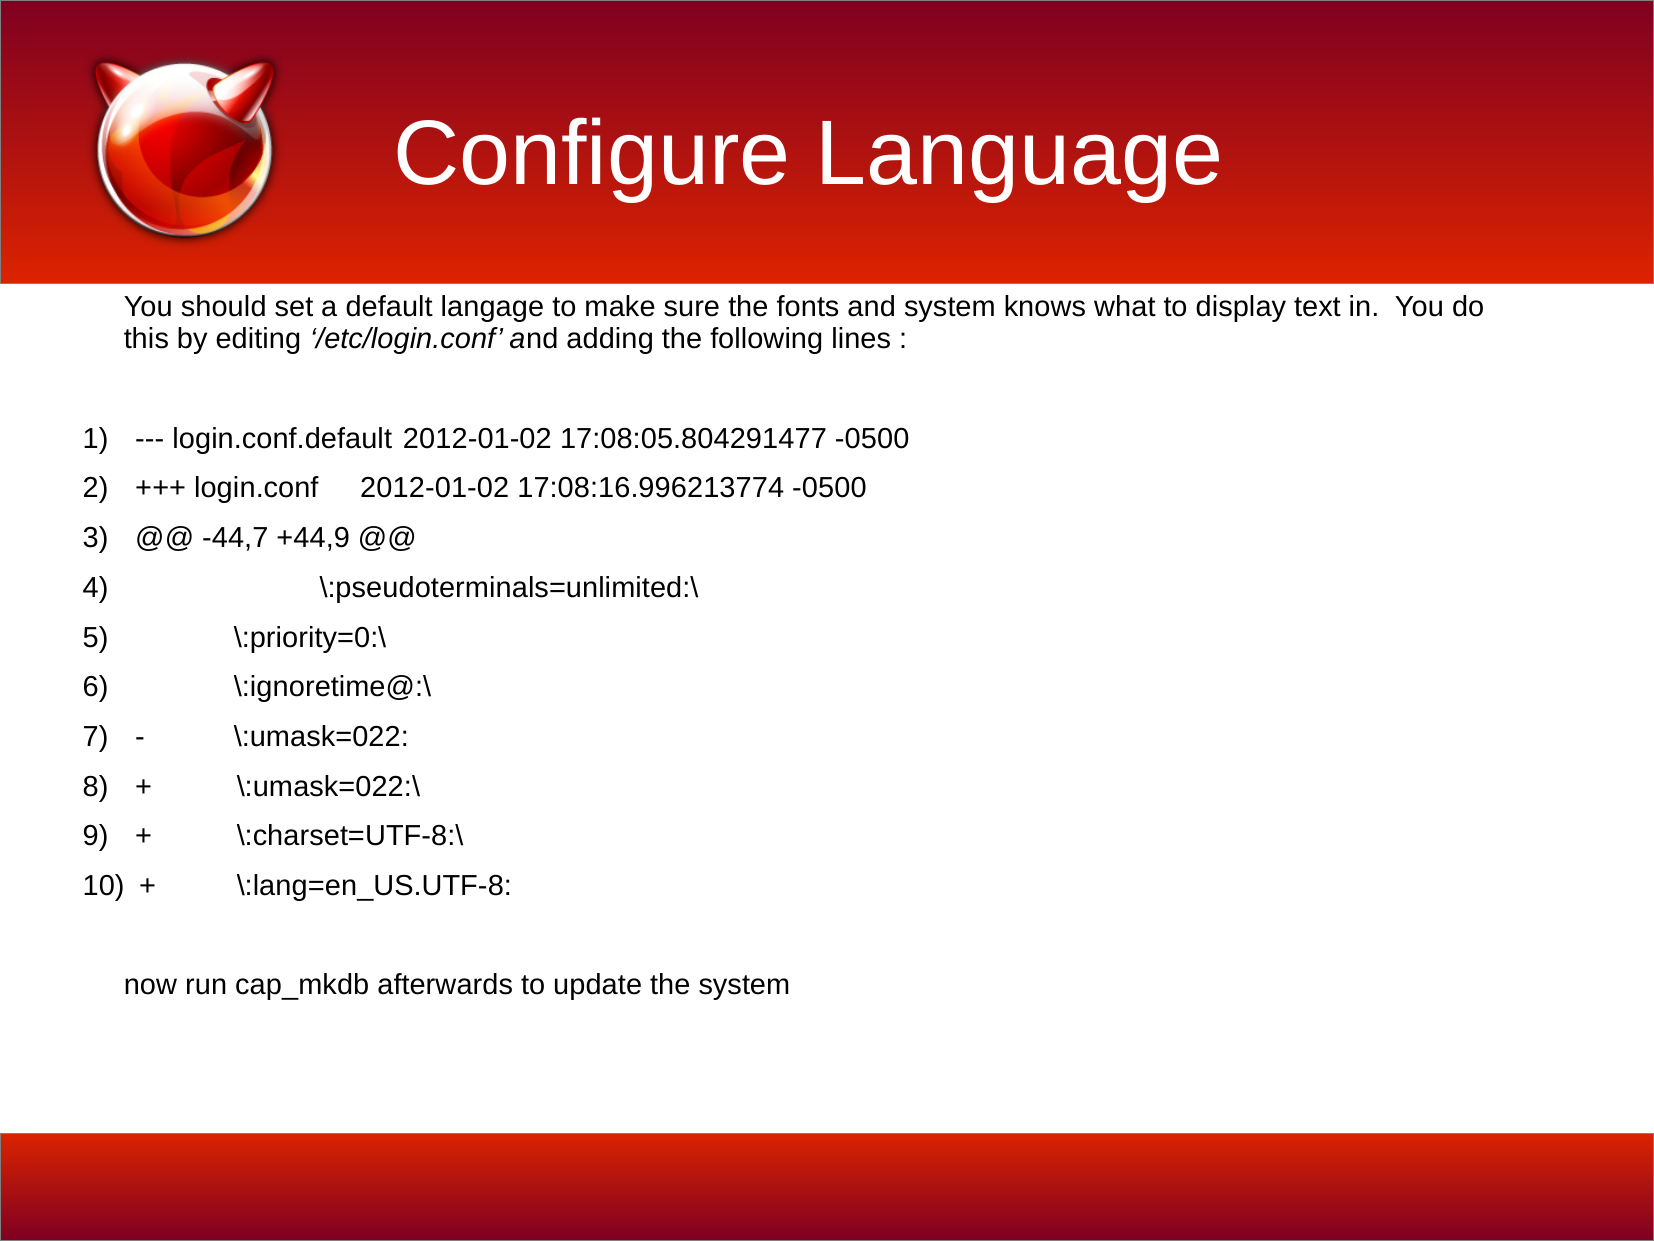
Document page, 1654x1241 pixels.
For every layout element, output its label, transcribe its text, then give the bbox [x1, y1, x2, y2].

list You should set a default langage to make sure the fonts and system knows what to display text in. You do this by editing ‘/etc/login.conf’ and adding the following lines : --- login.conf.default 2012-01-02 17:08:05.804291477 -0500 +++ login.conf 2012-01-02 17:08:16.996213774 -0500 @@ -44,7 +44,9 @@ \:pseudoterminals=unlimited:\ \:priority=0:\ \:ignoretime@:\ - \:umask=022: + \:umask=022:\ + \:charset=UTF-8:\ + \:lang=en_US.UTF-8: now run cap_mkdb afterwards to update the system [82, 290, 1538, 1010]
title Configure Language [82, 49, 1536, 257]
